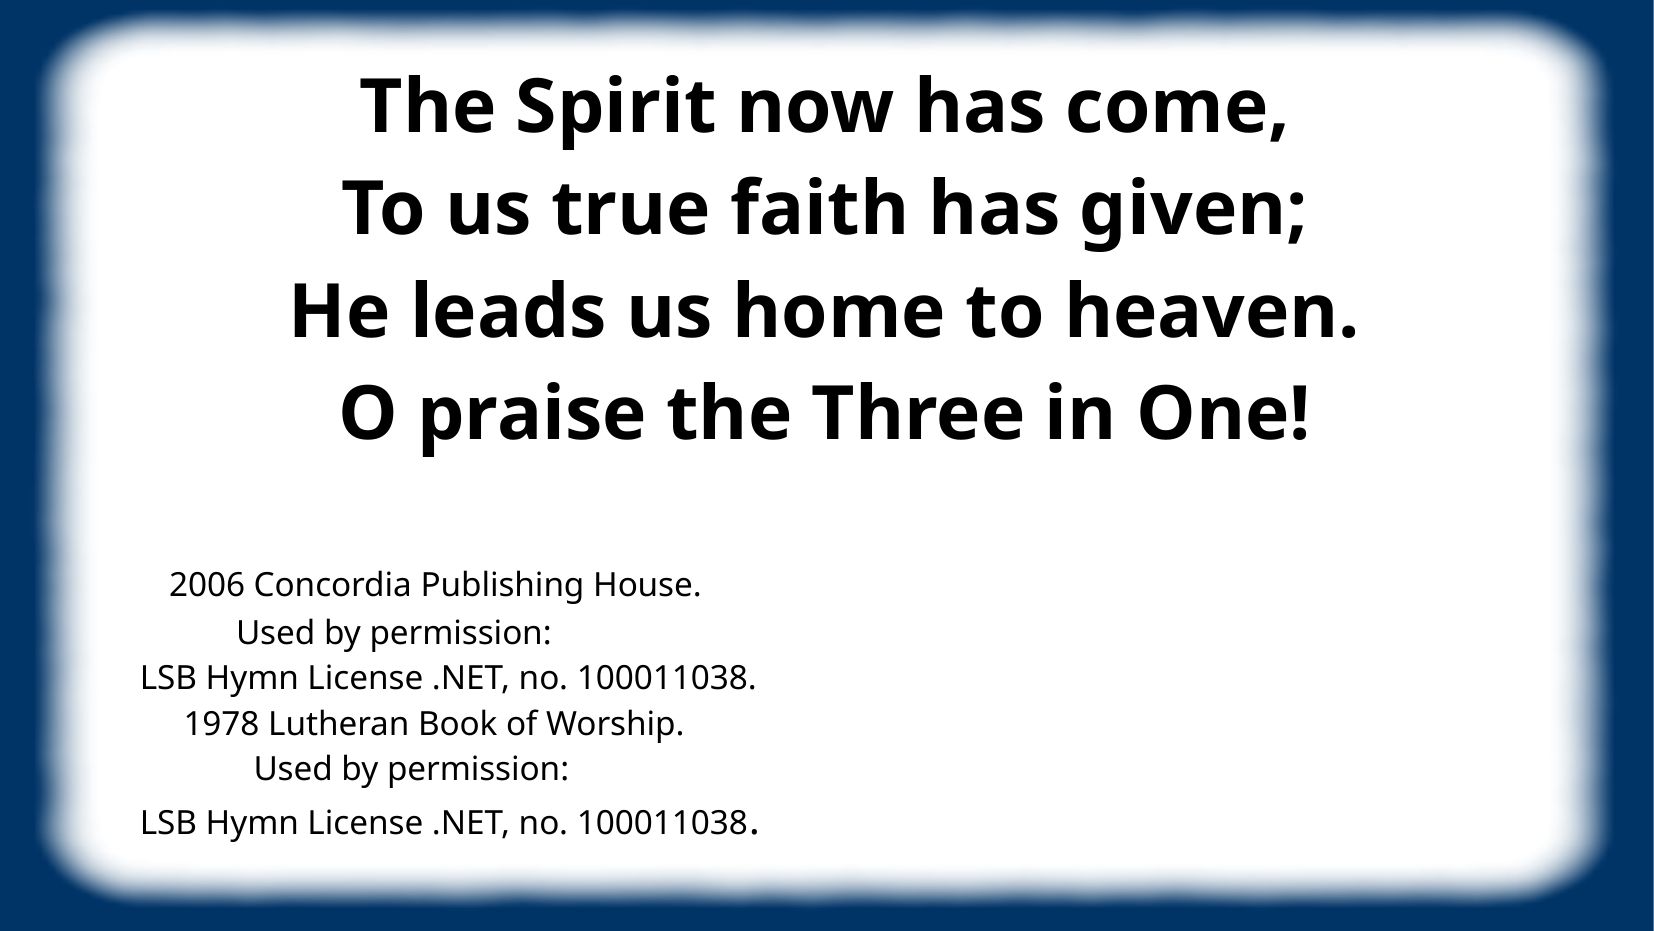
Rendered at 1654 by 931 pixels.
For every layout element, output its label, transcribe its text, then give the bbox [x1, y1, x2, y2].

picture [0, 0, 1654, 931]
text_box The Spirit now has come, To us true faith has given; He leads us home to heaven. O praise the Three in One! 2006 Concordia Publishing House. Used by permission: LSB Hymn License .NET, no. 100011038. 1978 Lutheran Book of Worship. Used by permission: LSB Hymn License .NET, no. 100011038. [90, 45, 1561, 836]
